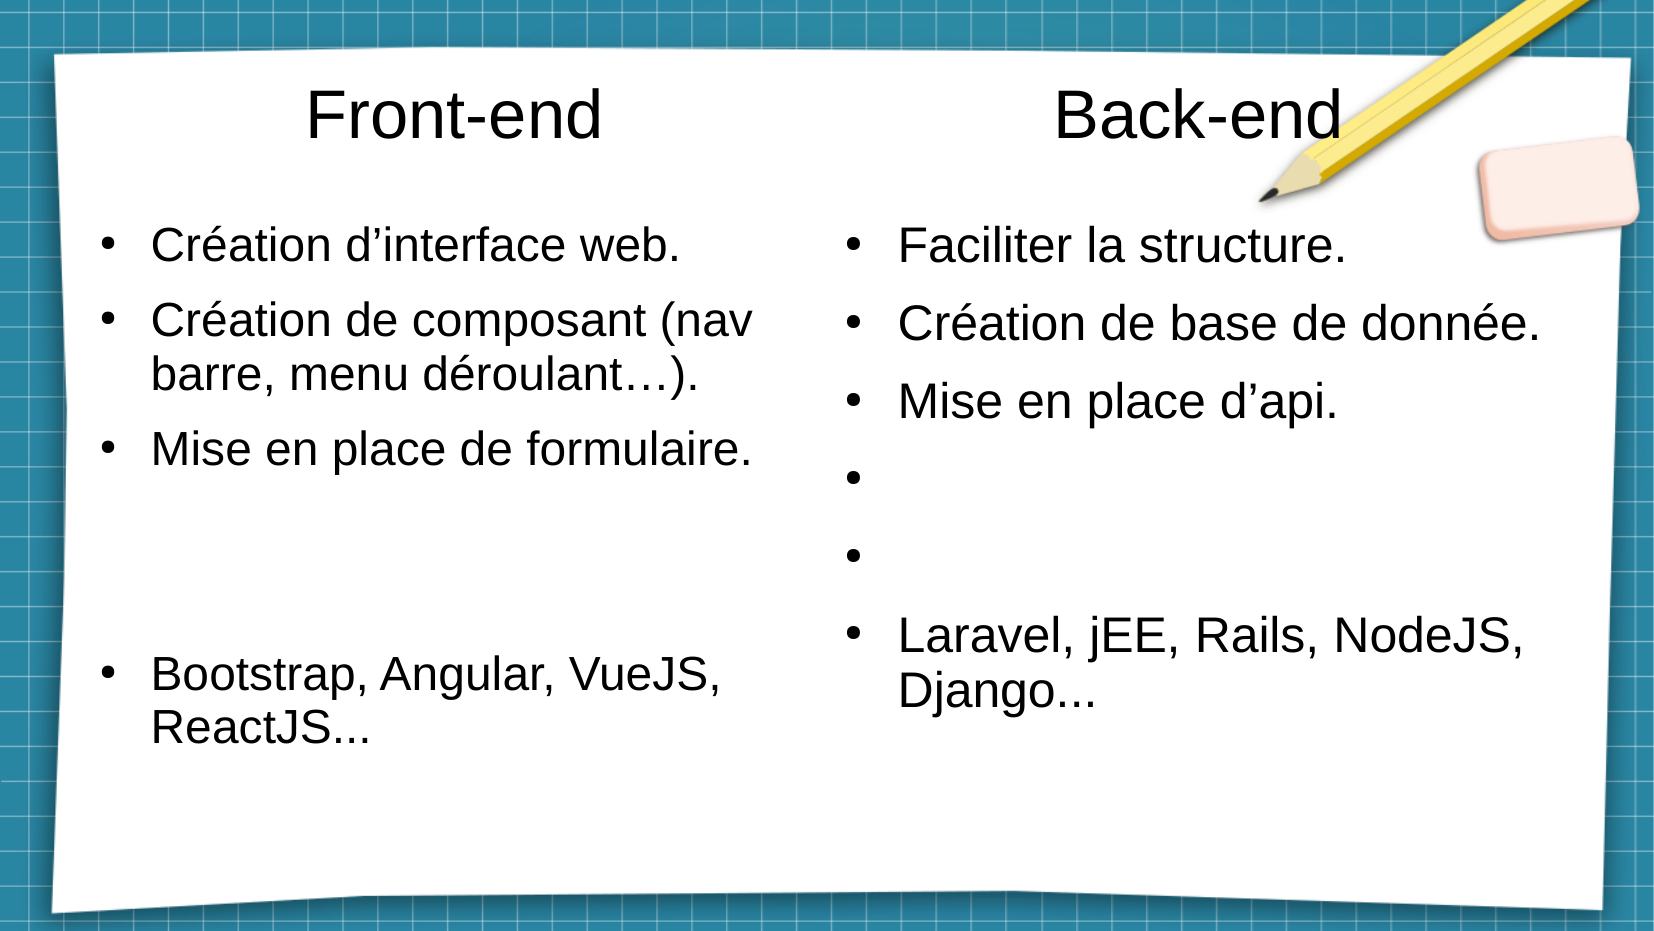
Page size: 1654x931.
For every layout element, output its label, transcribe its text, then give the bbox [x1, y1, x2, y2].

title Back-end [826, 37, 1571, 193]
title Front-end [82, 37, 826, 193]
picture [0, 0, 1654, 931]
list Création d’interface web. Création de composant (nav barre, menu déroulant…). Mise en place de formulaire. Bootstrap, Angular, VueJS, ReactJS... [82, 217, 827, 758]
list Faciliter la structure. Création de base de donnée. Mise en place d’api. Laravel, jEE, Rails, NodeJS, Django... [827, 217, 1571, 758]
